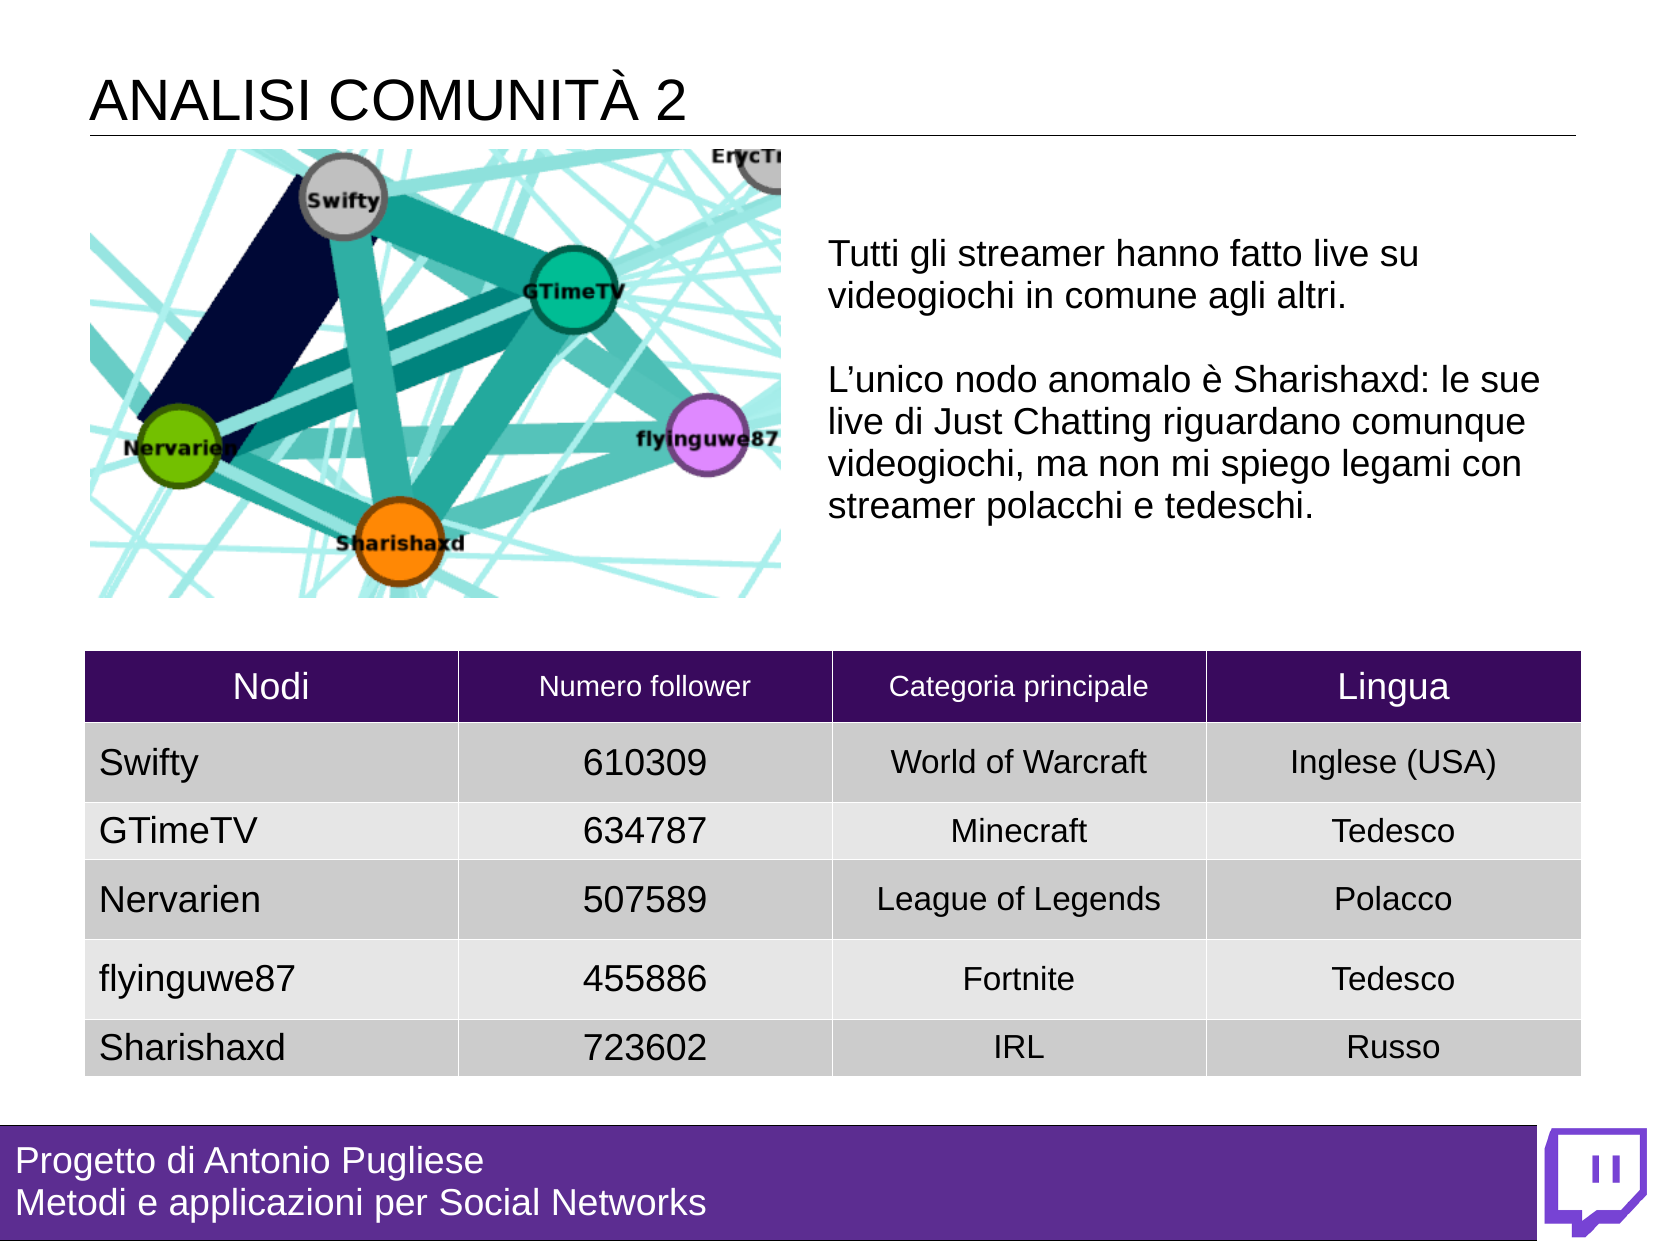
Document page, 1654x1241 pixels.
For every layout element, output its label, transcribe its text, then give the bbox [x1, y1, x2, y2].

table_header Lingua [1207, 651, 1581, 722]
table_cell Swifty [85, 723, 458, 802]
table_cell 610309 [459, 723, 832, 802]
table_header Nodi [85, 651, 458, 722]
table_cell Tedesco [1207, 940, 1581, 1019]
table_cell 507589 [459, 860, 832, 939]
text_box [0, 1125, 1537, 1241]
picture [1537, 1124, 1653, 1241]
table_cell Russo [1207, 1020, 1581, 1076]
table_cell GTimeTV [85, 803, 458, 859]
table_cell 723602 [459, 1020, 832, 1076]
table_cell 455886 [459, 940, 832, 1019]
table_cell Inglese (USA) [1207, 723, 1581, 802]
text_box Tutti gli streamer hanno fatto live su videogiochi in comune agli altri. L’unico nodo anomalo è Sharishaxd: le sue live di Just Chatting riguardano comunque videogiochi, ma non mi spiego legami con streamer polacchi e tedeschi. [813, 225, 1576, 555]
table_cell League of Legends [833, 860, 1206, 939]
table_header Categoria principale [833, 651, 1206, 722]
table_cell Tedesco [1207, 803, 1581, 859]
table_cell Minecraft [833, 803, 1206, 859]
table_header Numero follower [459, 651, 832, 722]
picture [90, 149, 781, 598]
text_box ANALISI COMUNITÀ 2 [75, 60, 1576, 166]
table_cell World of Warcraft [833, 723, 1206, 802]
table_cell Sharishaxd [85, 1020, 458, 1076]
table_cell Nervarien [85, 860, 458, 939]
table_cell flyinguwe87 [85, 940, 458, 1019]
text_box Progetto di Antonio Pugliese Metodi e applicazioni per Social Networks [0, 1132, 872, 1232]
table_cell IRL [833, 1020, 1206, 1076]
table_cell 634787 [459, 803, 832, 859]
table_cell Polacco [1207, 860, 1581, 939]
table_cell Fortnite [833, 940, 1206, 1019]
